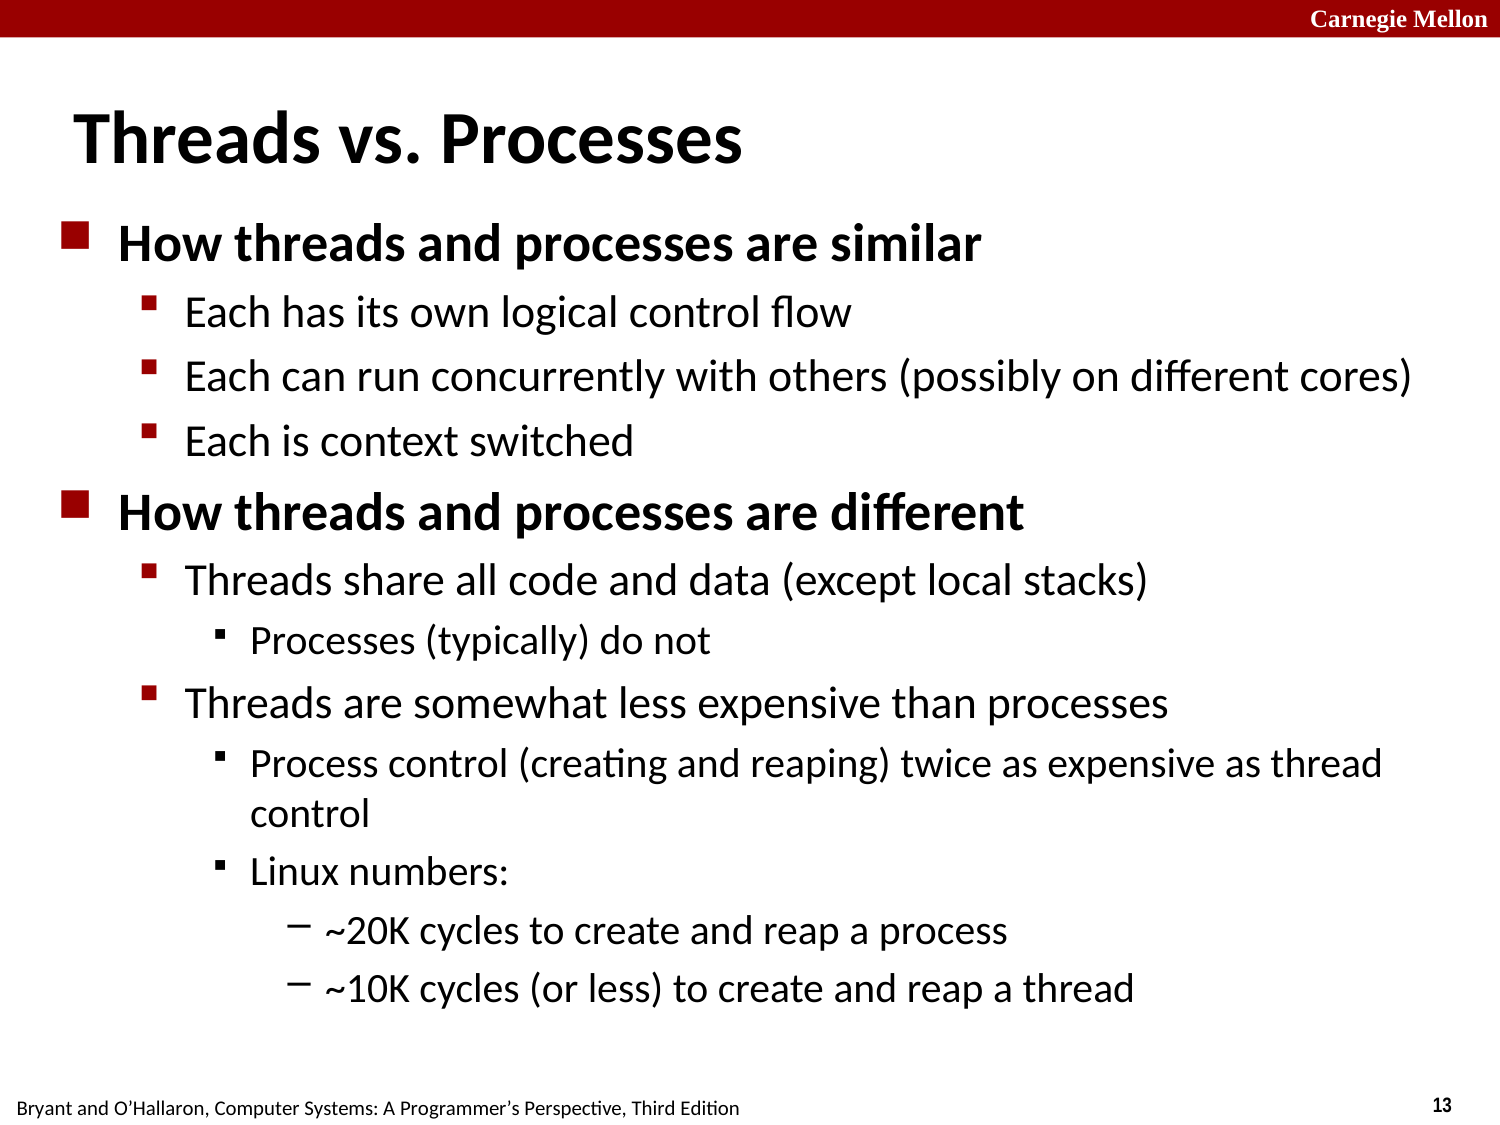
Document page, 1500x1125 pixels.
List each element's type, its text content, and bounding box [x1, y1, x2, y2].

title Threads vs. Processes [58, 71, 1304, 197]
list How threads and processes are similar Each has its own logical control flow Each can run concurrently with others (possibly on different cores) Each is context switched How threads and processes are different Threads share all code and data (except local stacks) Processes (typically) do not Threads are somewhat less expensive than processes Process control (creating and reaping) twice as expensive as thread control Linux numbers: ~20K cycles to create and reap a process ~10K cycles (or less) to create and reap a thread [47, 200, 1463, 1079]
